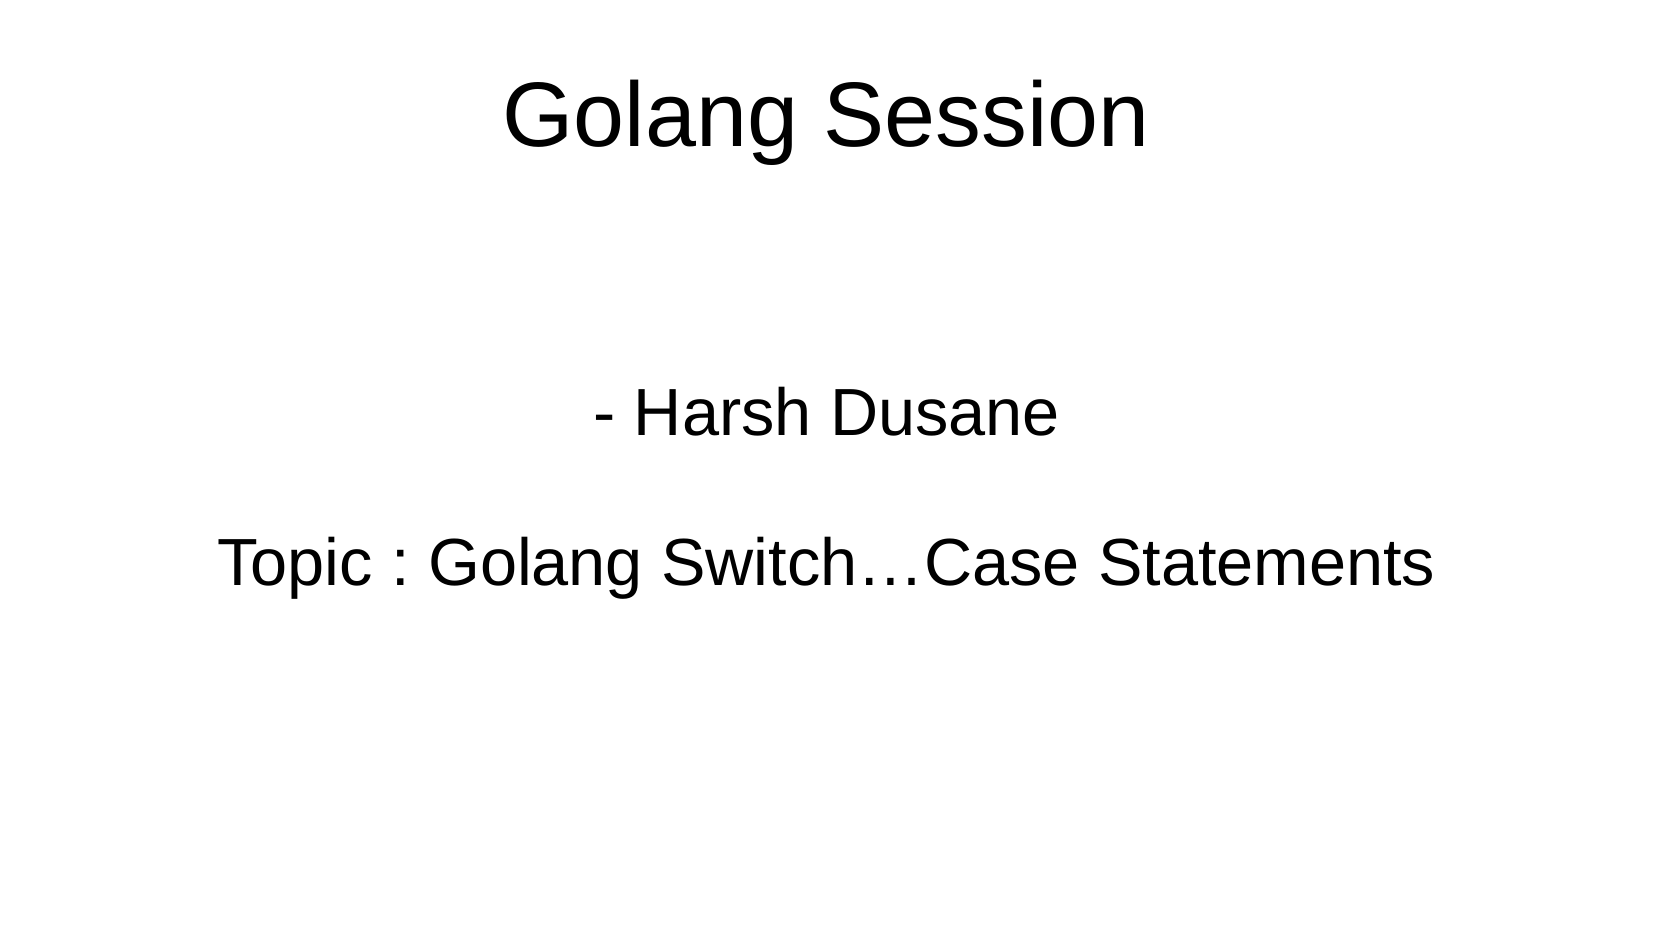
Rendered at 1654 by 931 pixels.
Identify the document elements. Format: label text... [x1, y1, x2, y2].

subtitle - Harsh Dusane Topic : Golang Switch…Case Statements [82, 217, 1571, 758]
title Golang Session [82, 37, 1571, 193]
